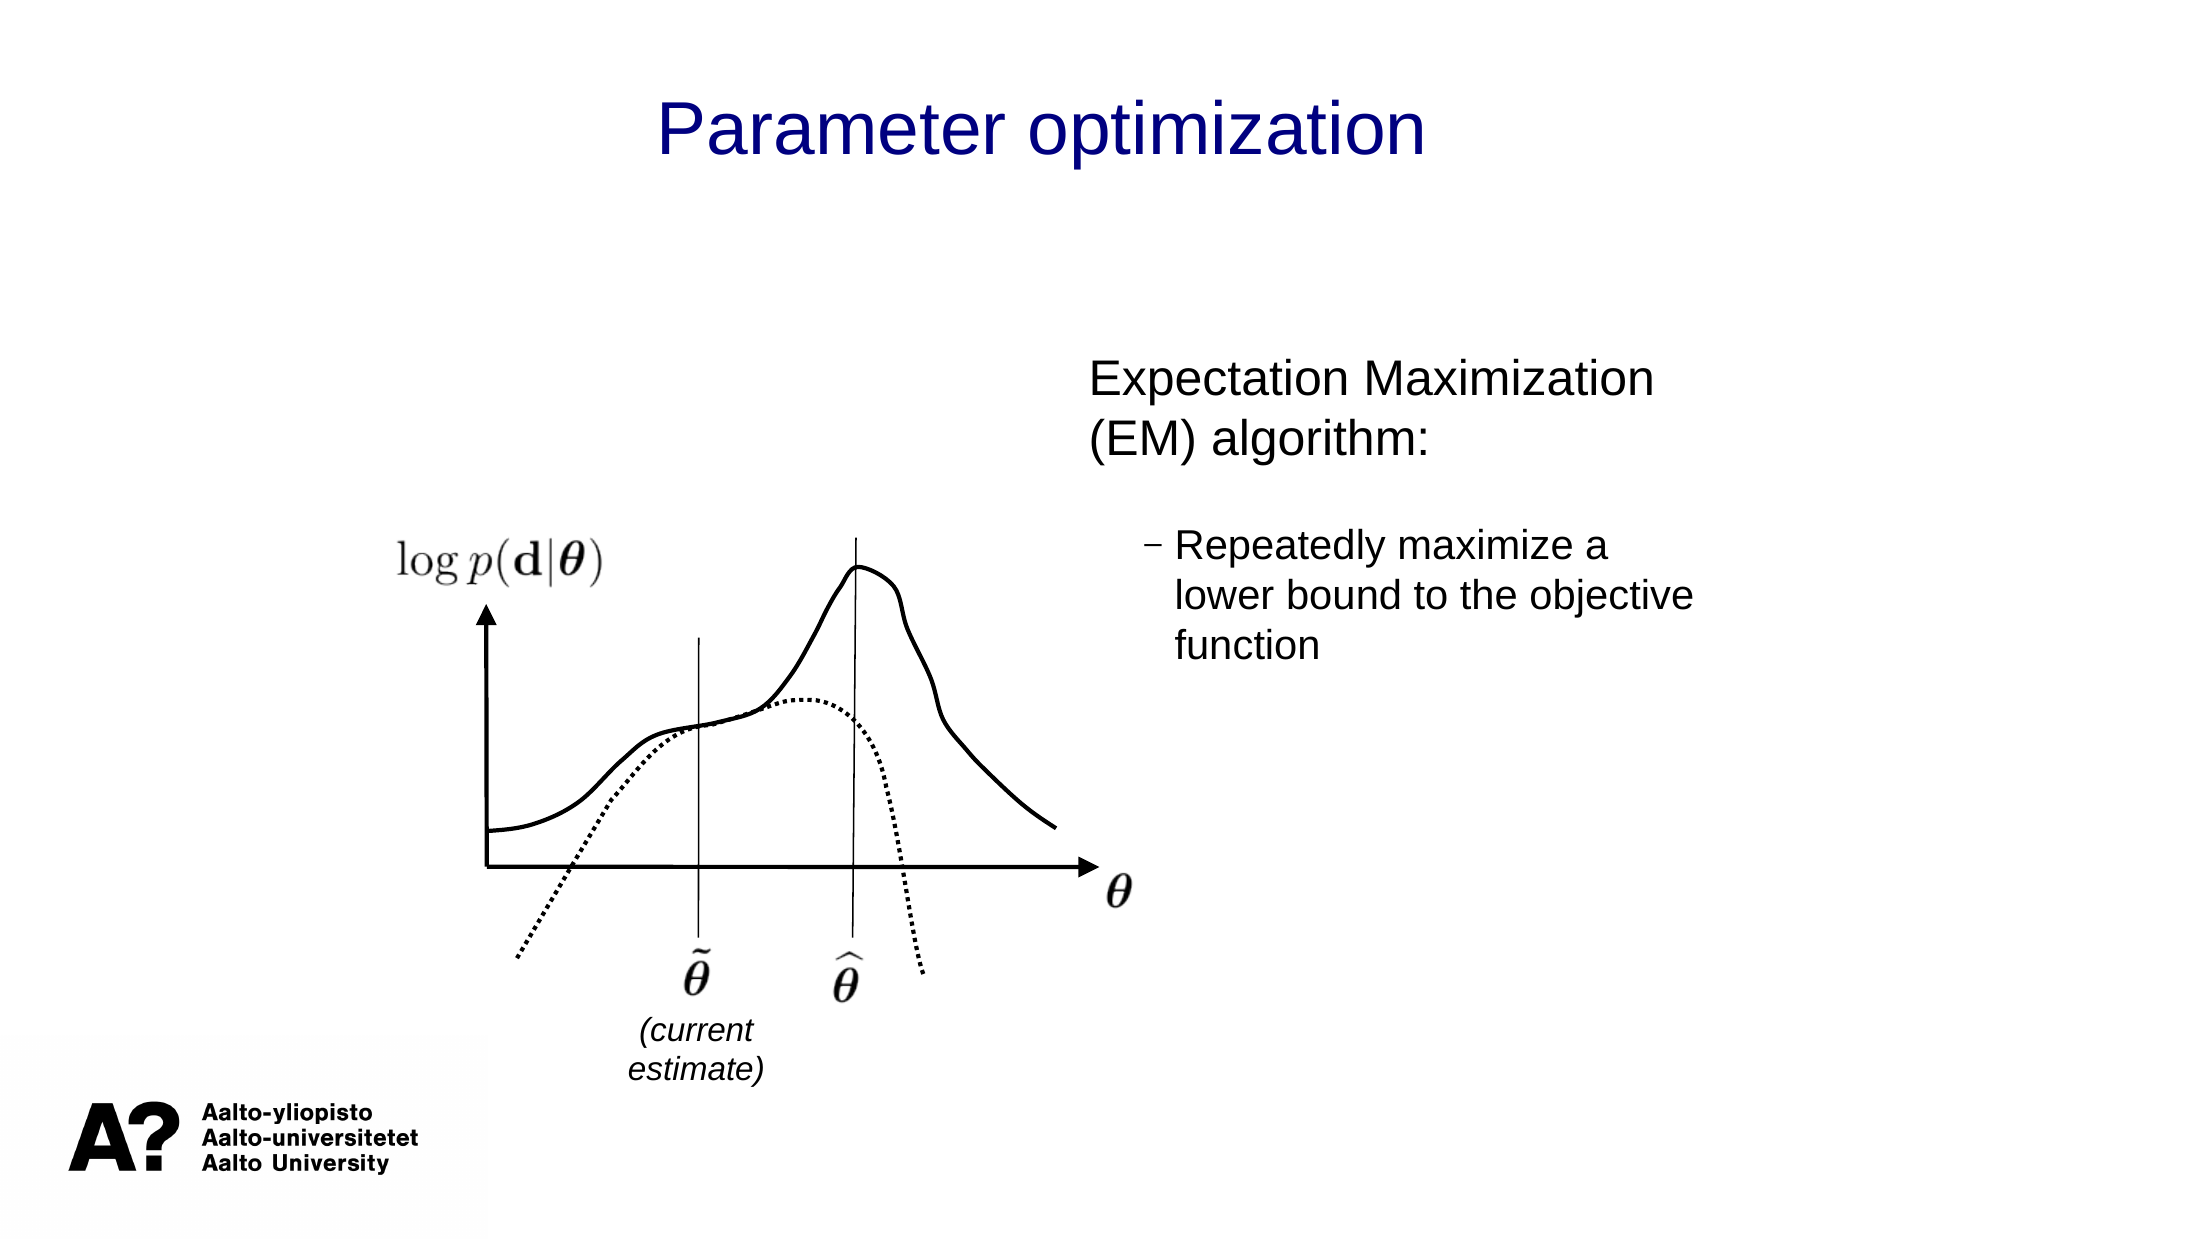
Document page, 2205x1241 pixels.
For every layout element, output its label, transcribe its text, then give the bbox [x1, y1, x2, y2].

picture [0, 1035, 488, 1239]
picture [1073, 851, 1146, 926]
text_box Repeatedly maximize a lower bound to the objective function [1086, 512, 1712, 838]
picture [373, 526, 615, 599]
text_box (current estimate) [596, 999, 797, 1096]
picture [666, 937, 722, 1008]
picture [773, 931, 874, 1026]
list Expectation Maximization (EM) algorithm: [998, 337, 1699, 1026]
title Parameter optimization [386, 65, 1699, 179]
